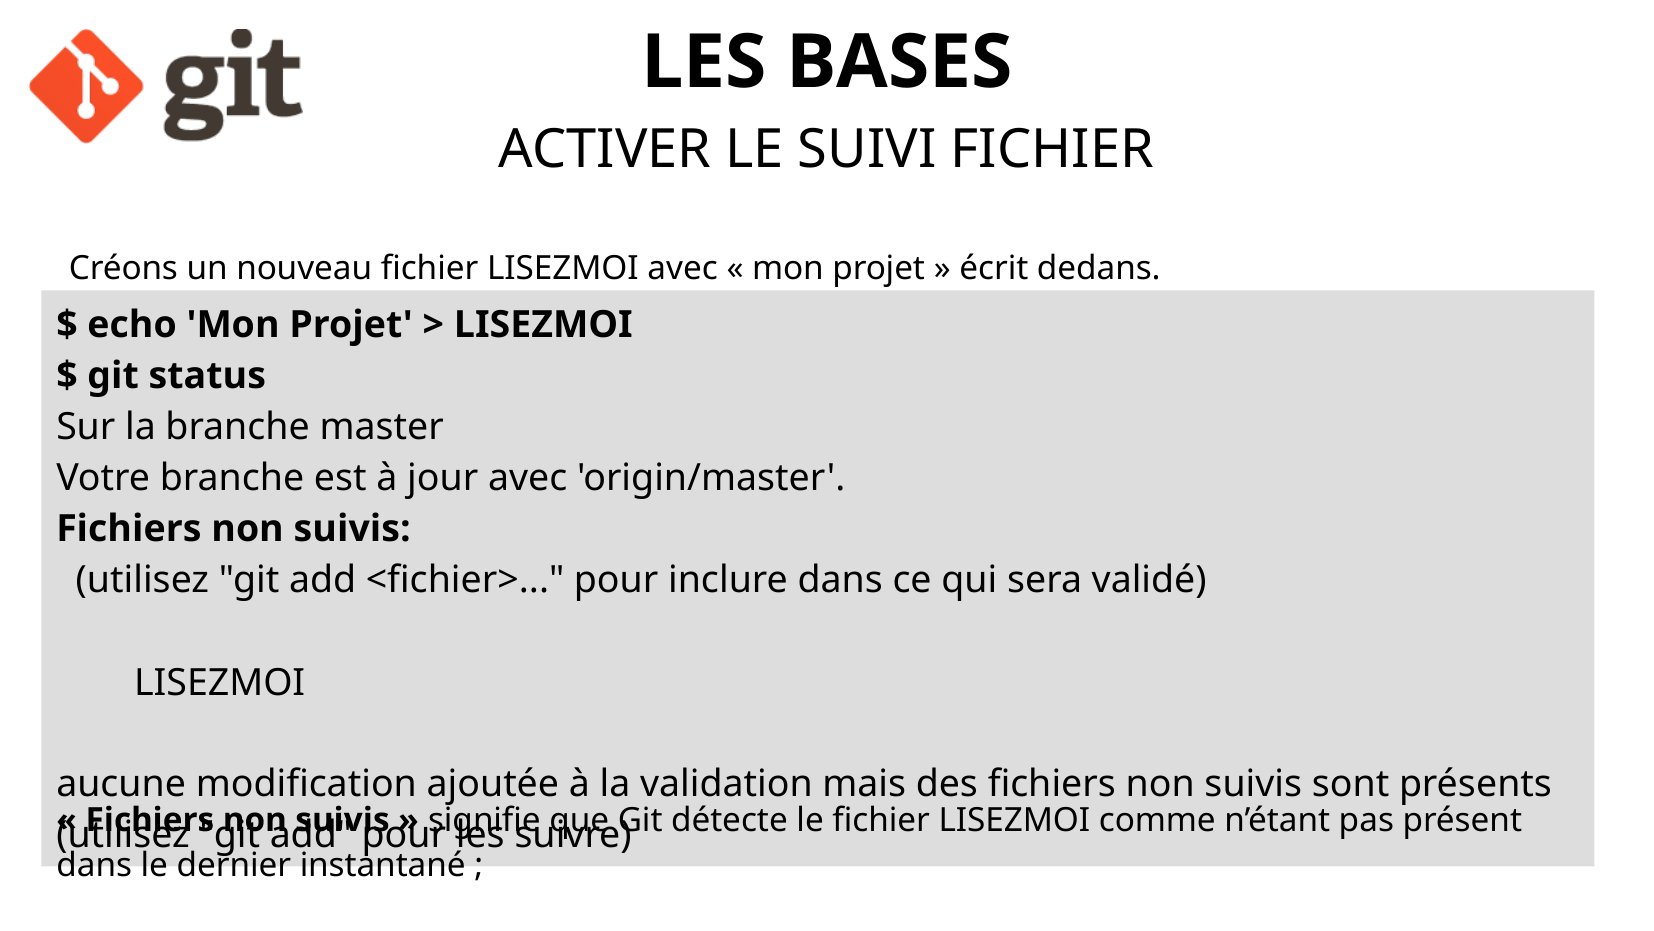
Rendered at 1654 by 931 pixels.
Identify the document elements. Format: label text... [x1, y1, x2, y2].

picture [29, 29, 303, 144]
text_box $ echo 'Mon Projet' > LISEZMOI $ git status Sur la branche master Votre branche est à jour avec 'origin/master'. Fichiers non suivis: (utilisez "git add <fichier>..." pour inclure dans ce qui sera validé) LISEZMOI aucune modification ajoutée à la validation mais des fichiers non suivis sont présents (utilisez "git add" pour les suivre) [41, 290, 1595, 768]
text_box Les bases Activer le suivi fichier [508, 22, 1146, 168]
text_box Créons un nouveau fichier LISEZMOI avec « mon projet » écrit dedans. [54, 236, 1506, 289]
text_box « Fichiers non suivis » signifie que Git détecte le fichier LISEZMOI comme n’étant pas présent dans le dernier instantané ; [41, 788, 1595, 916]
